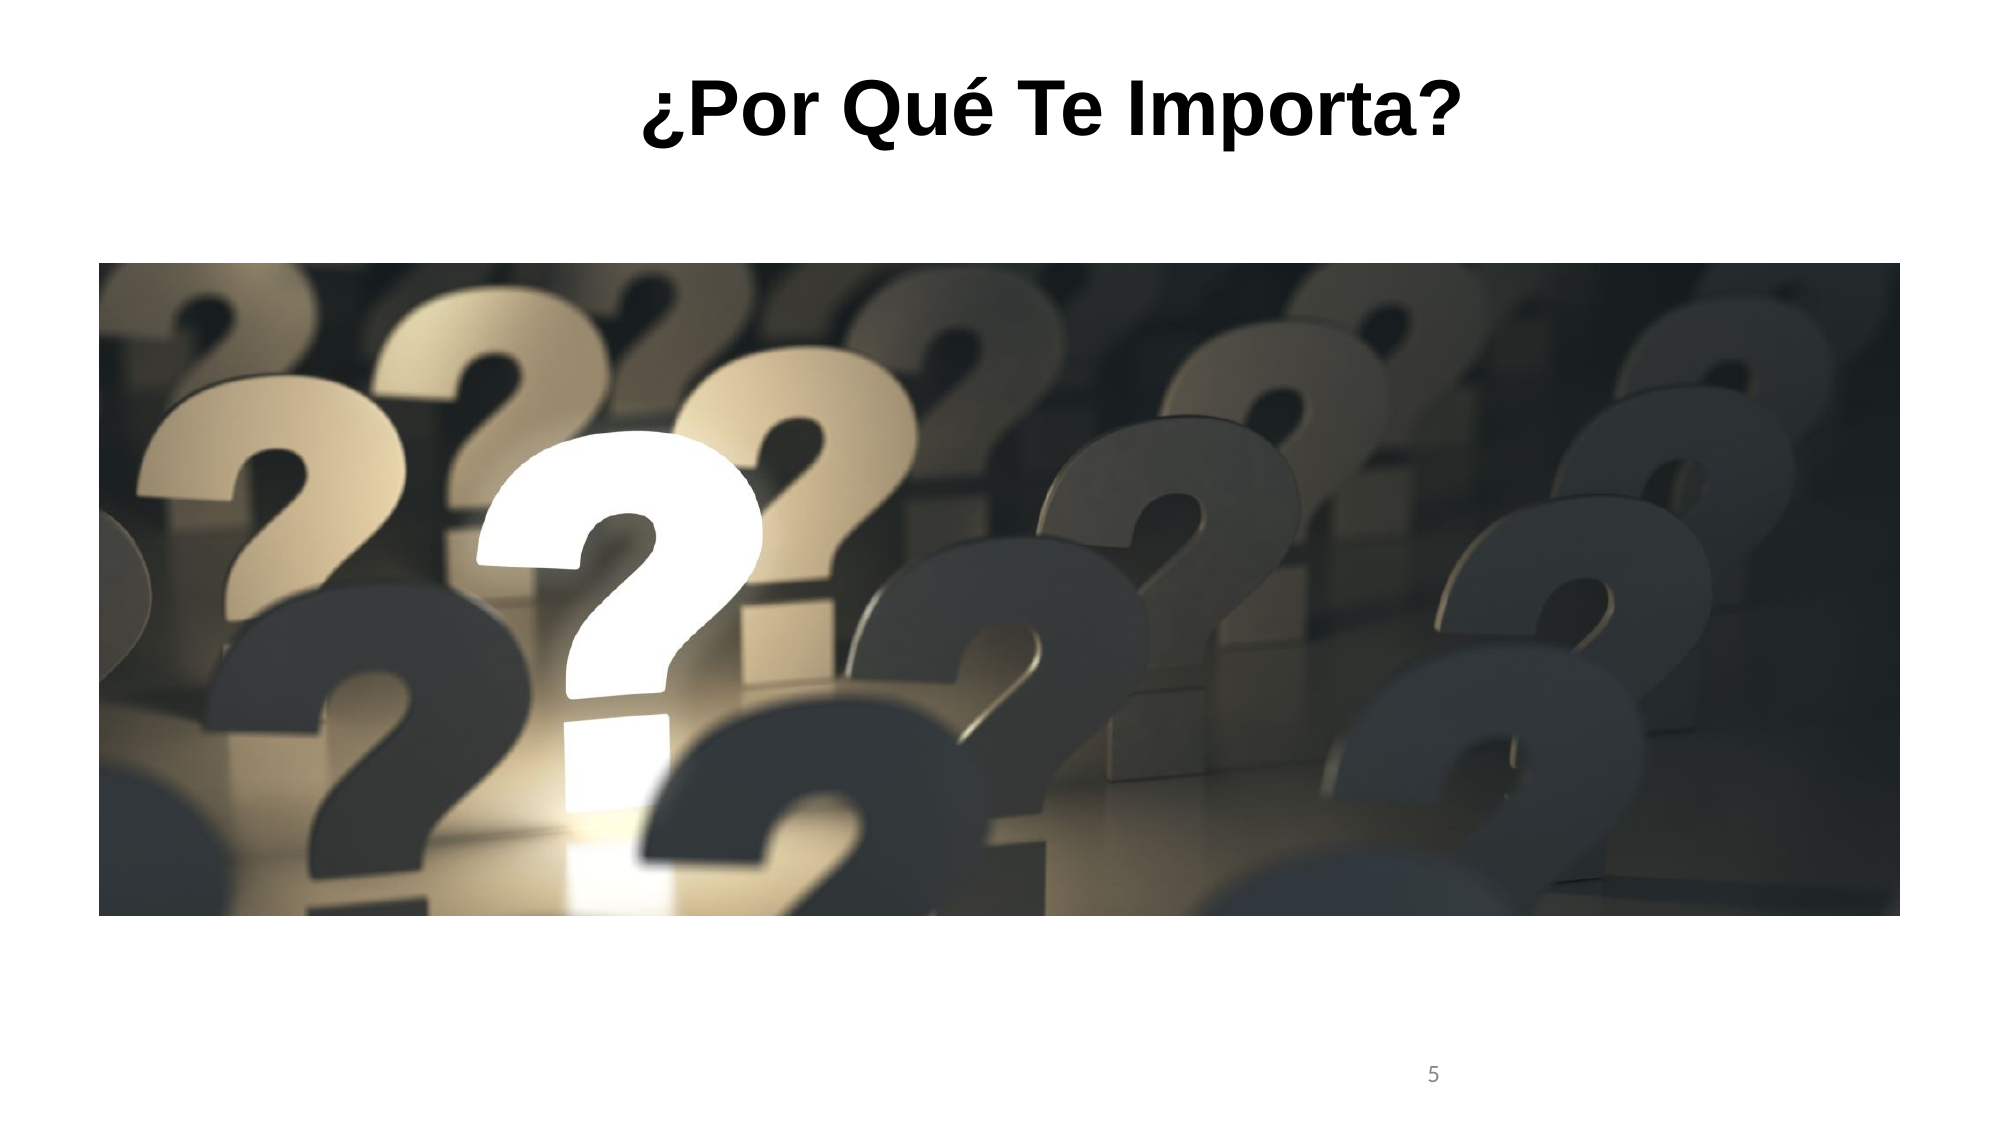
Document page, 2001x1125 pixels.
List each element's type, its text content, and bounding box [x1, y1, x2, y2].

picture [99, 263, 1900, 916]
title ¿Por Qué Te Importa? [238, 43, 1718, 192]
text_box 5 [1412, 1042, 1863, 1103]
